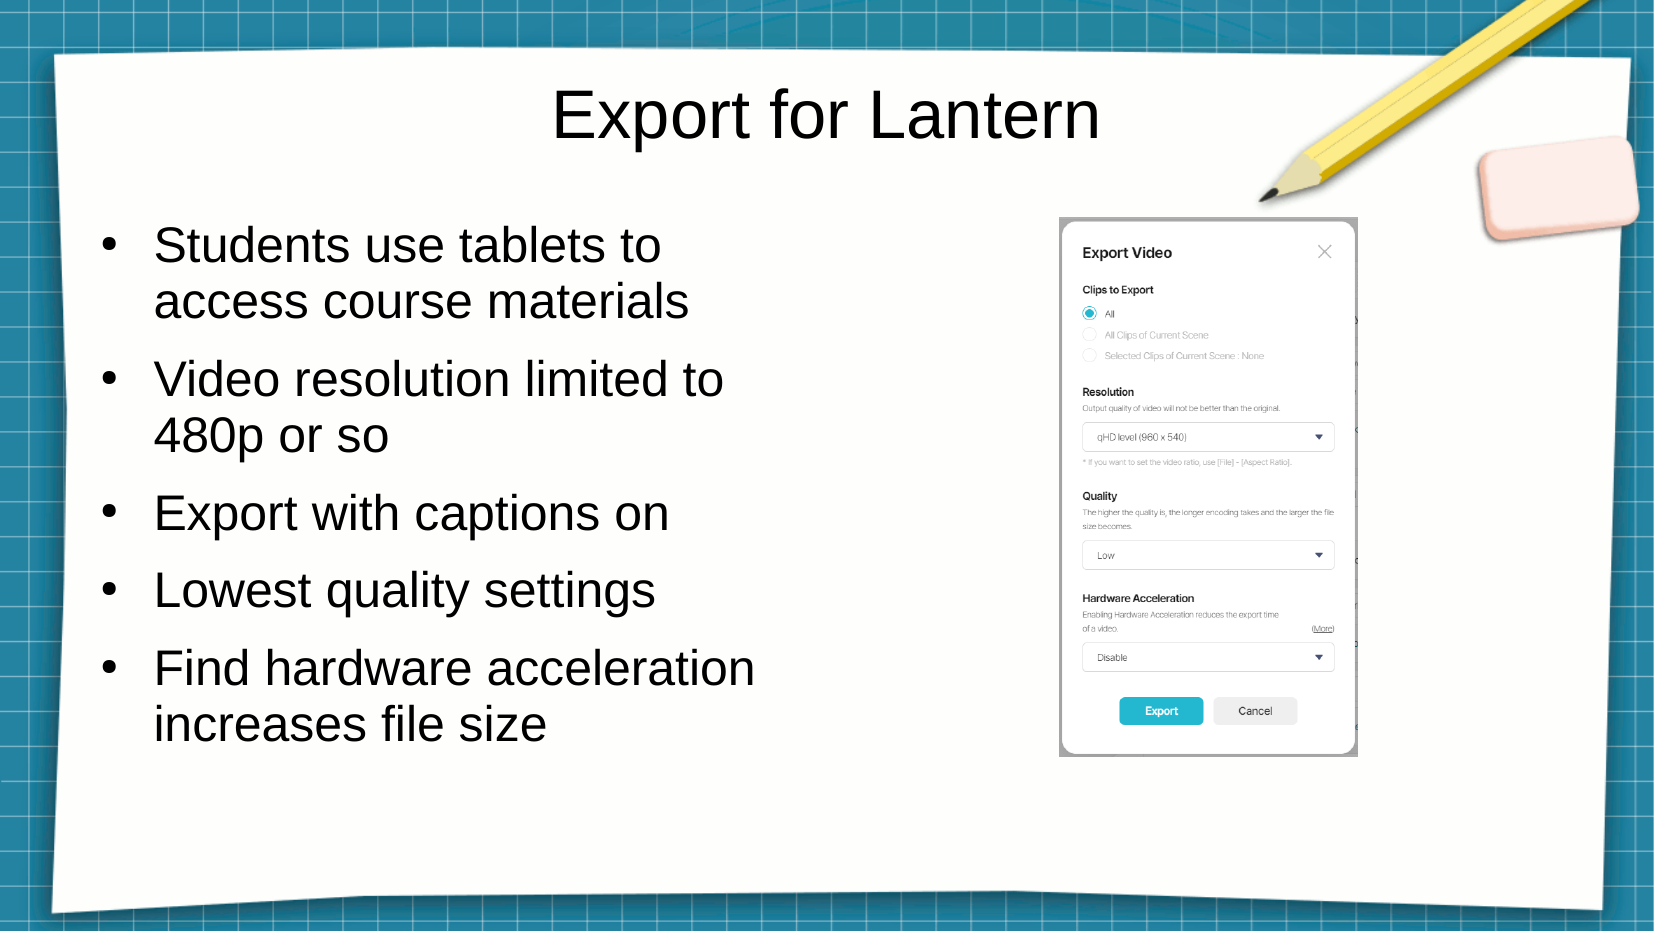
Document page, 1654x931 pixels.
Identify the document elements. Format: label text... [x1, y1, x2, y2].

list Students use tablets to access course materials Video resolution limited to 480p or so Export with captions on Lowest quality settings Find hardware acceleration increases file size [82, 217, 809, 758]
picture [0, 0, 1654, 931]
title Export for Lantern [82, 37, 1571, 193]
